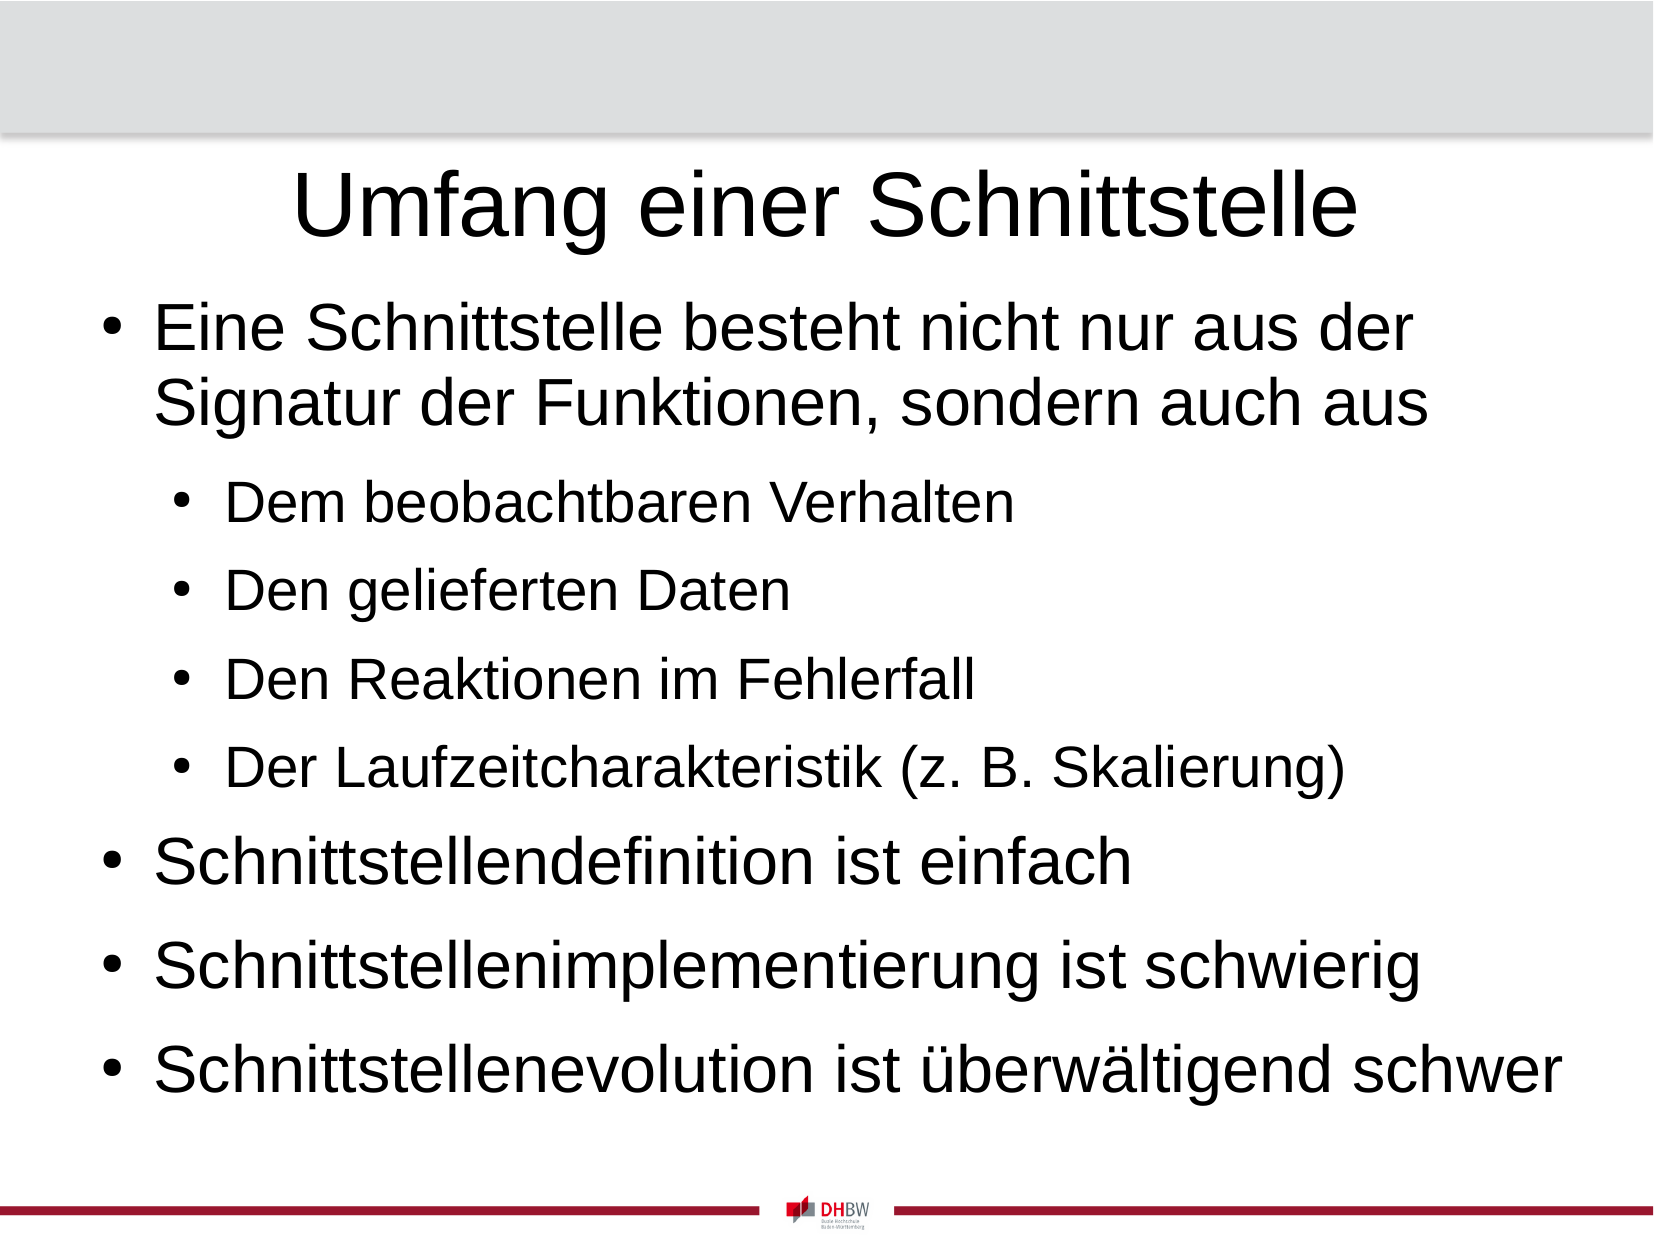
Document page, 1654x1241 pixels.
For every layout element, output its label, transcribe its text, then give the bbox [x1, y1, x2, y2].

title Umfang einer Schnittstelle [82, 147, 1571, 257]
picture [0, 1, 1654, 1237]
list Eine Schnittstelle besteht nicht nur aus der Signatur der Funktionen, sondern auch aus Dem beobachtbaren Verhalten Den gelieferten Daten Den Reaktionen im Fehlerfall Der Laufzeitcharakteristik (z. B. Skalierung) Schnittstellendefinition ist einfach Schnittstellenimplementierung ist schwierig Schnittstellenevolution ist überwältigend schwer [82, 290, 1571, 1107]
